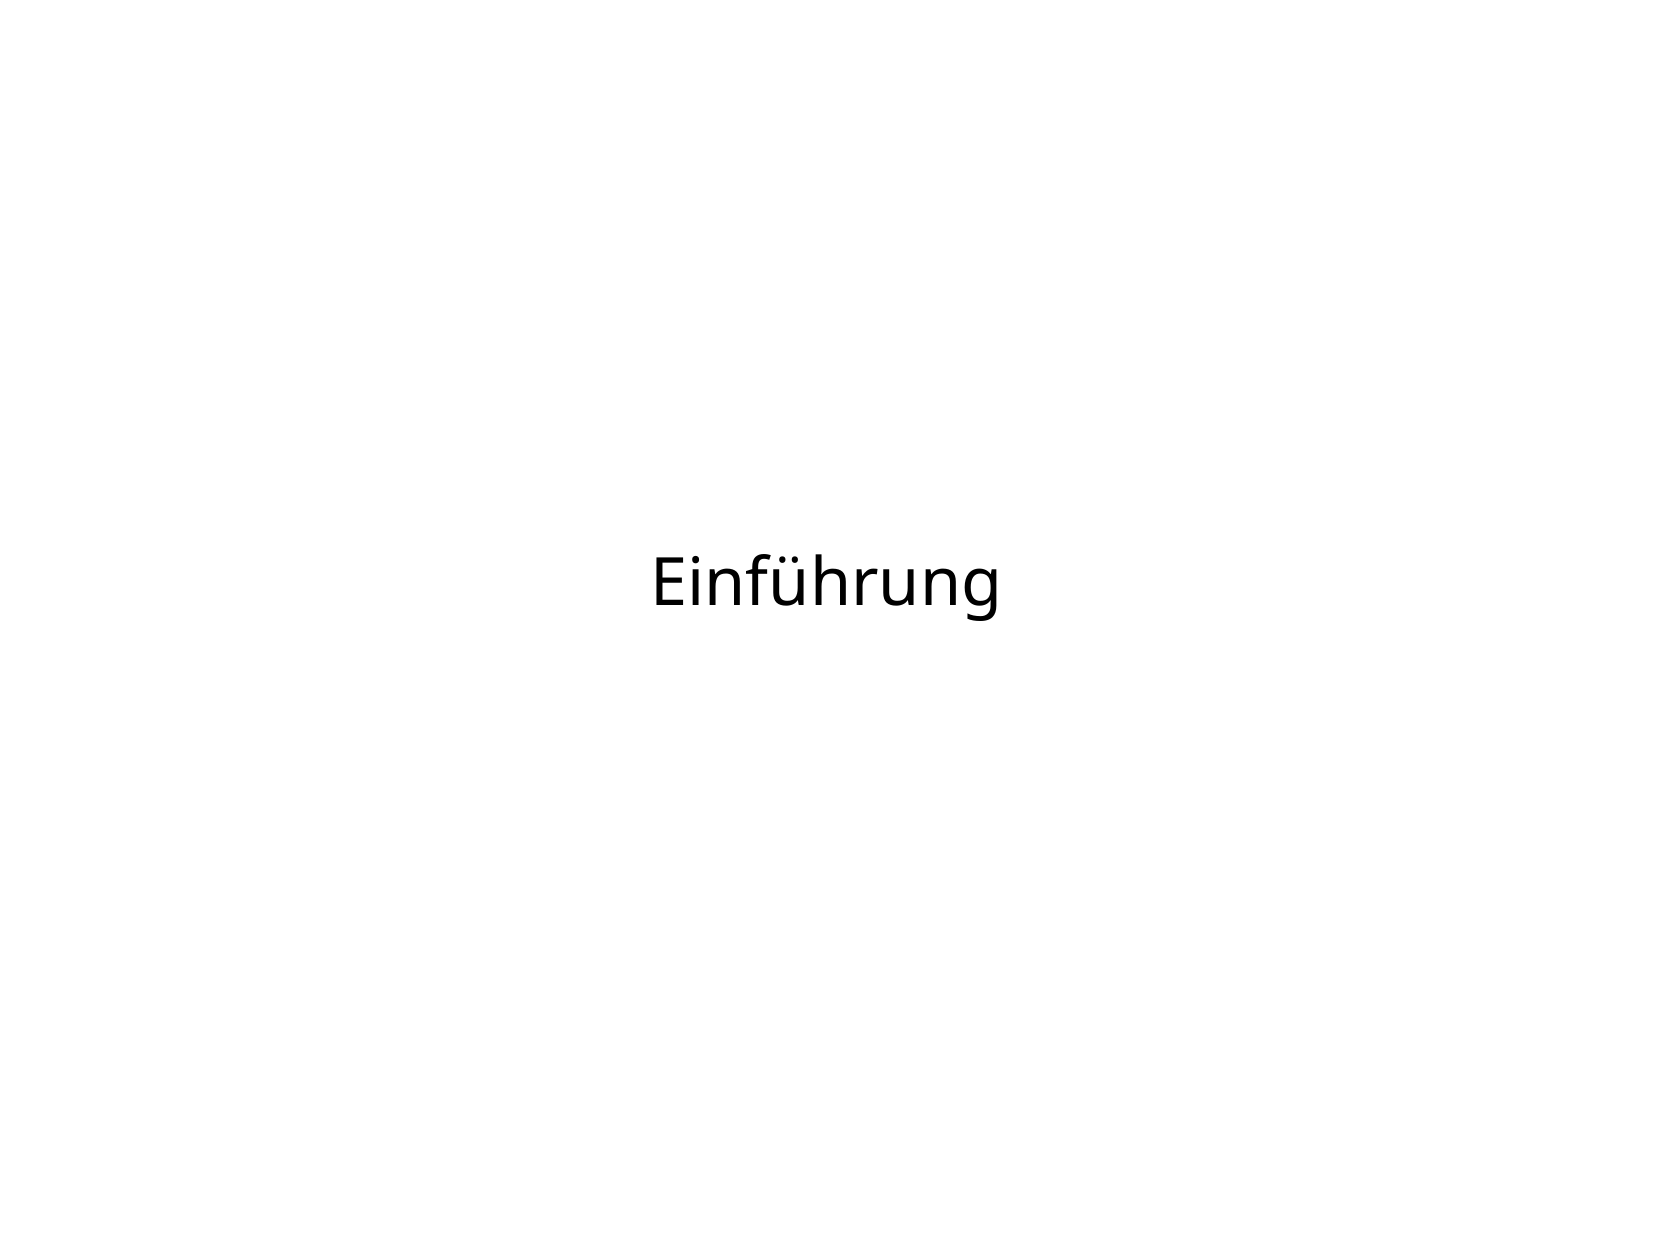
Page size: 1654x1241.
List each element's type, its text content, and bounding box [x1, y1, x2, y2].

subtitle Einführung [82, 56, 1571, 1102]
